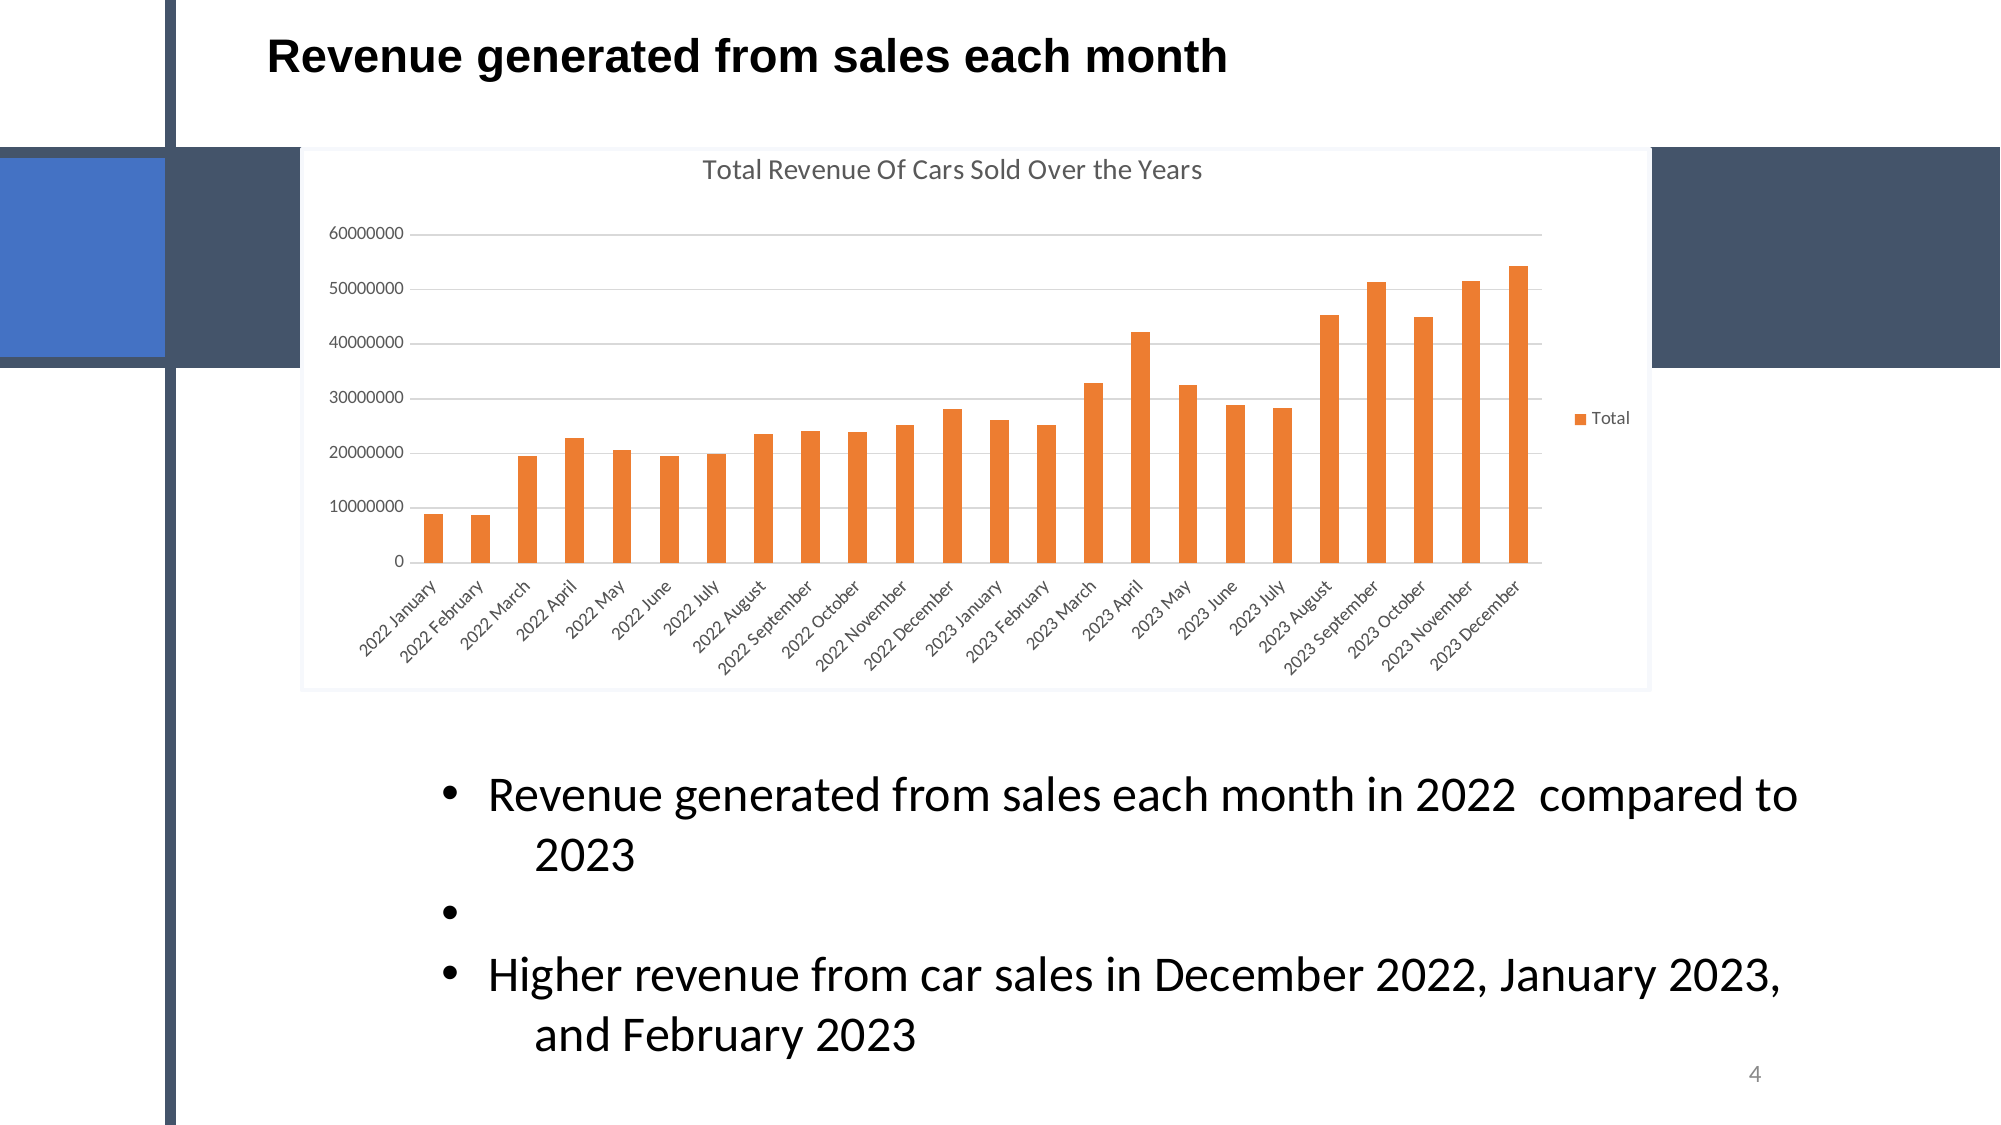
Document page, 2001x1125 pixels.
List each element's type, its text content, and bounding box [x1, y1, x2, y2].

title Revenue generated from sales each month [251, 24, 1734, 147]
text_box Revenue generated from sales each month in 2022 compared to 2023 Higher revenue from car sales in December 2022, January 2023, and February 2023 [426, 754, 1815, 1073]
text_box [1733, 1035, 1895, 1111]
chart [300, 146, 1652, 693]
